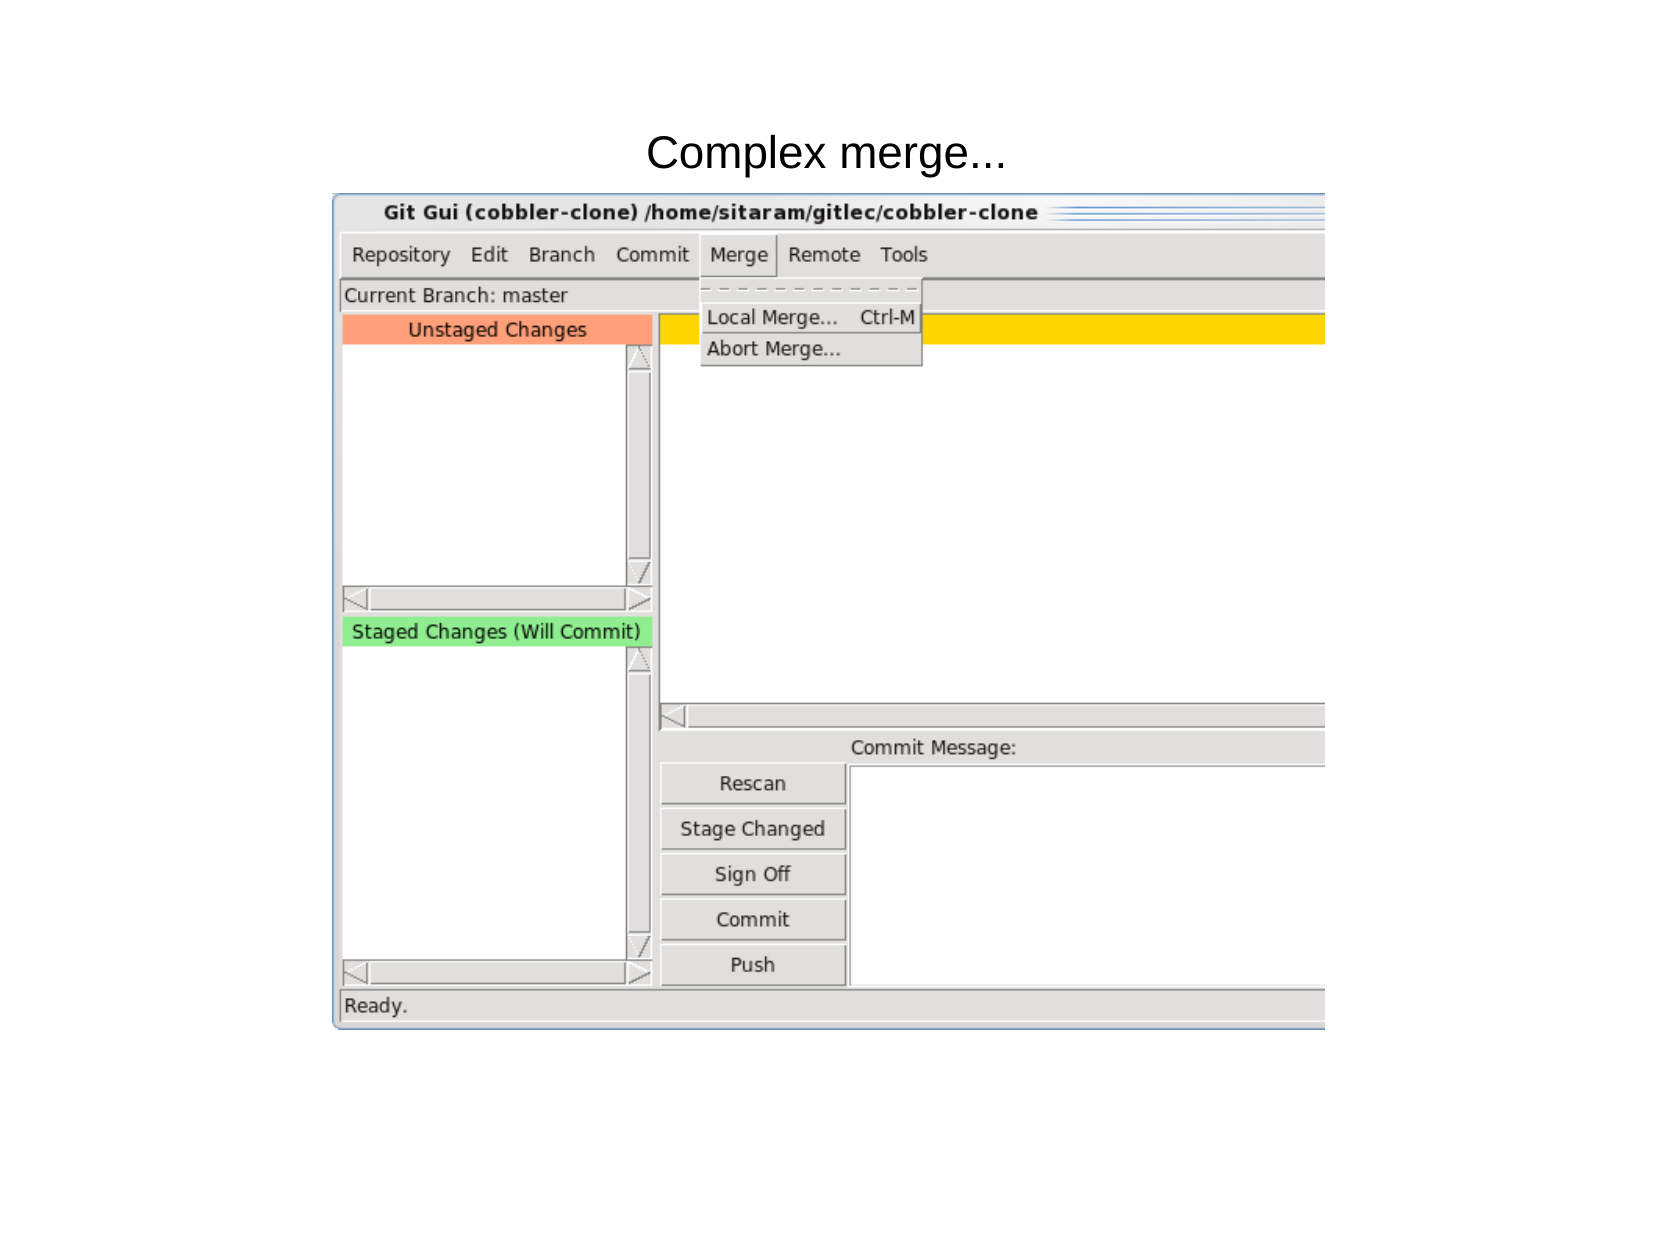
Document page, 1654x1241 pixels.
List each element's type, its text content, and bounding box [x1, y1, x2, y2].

picture [332, 250, 1325, 1030]
title Complex merge... [82, 56, 1571, 250]
